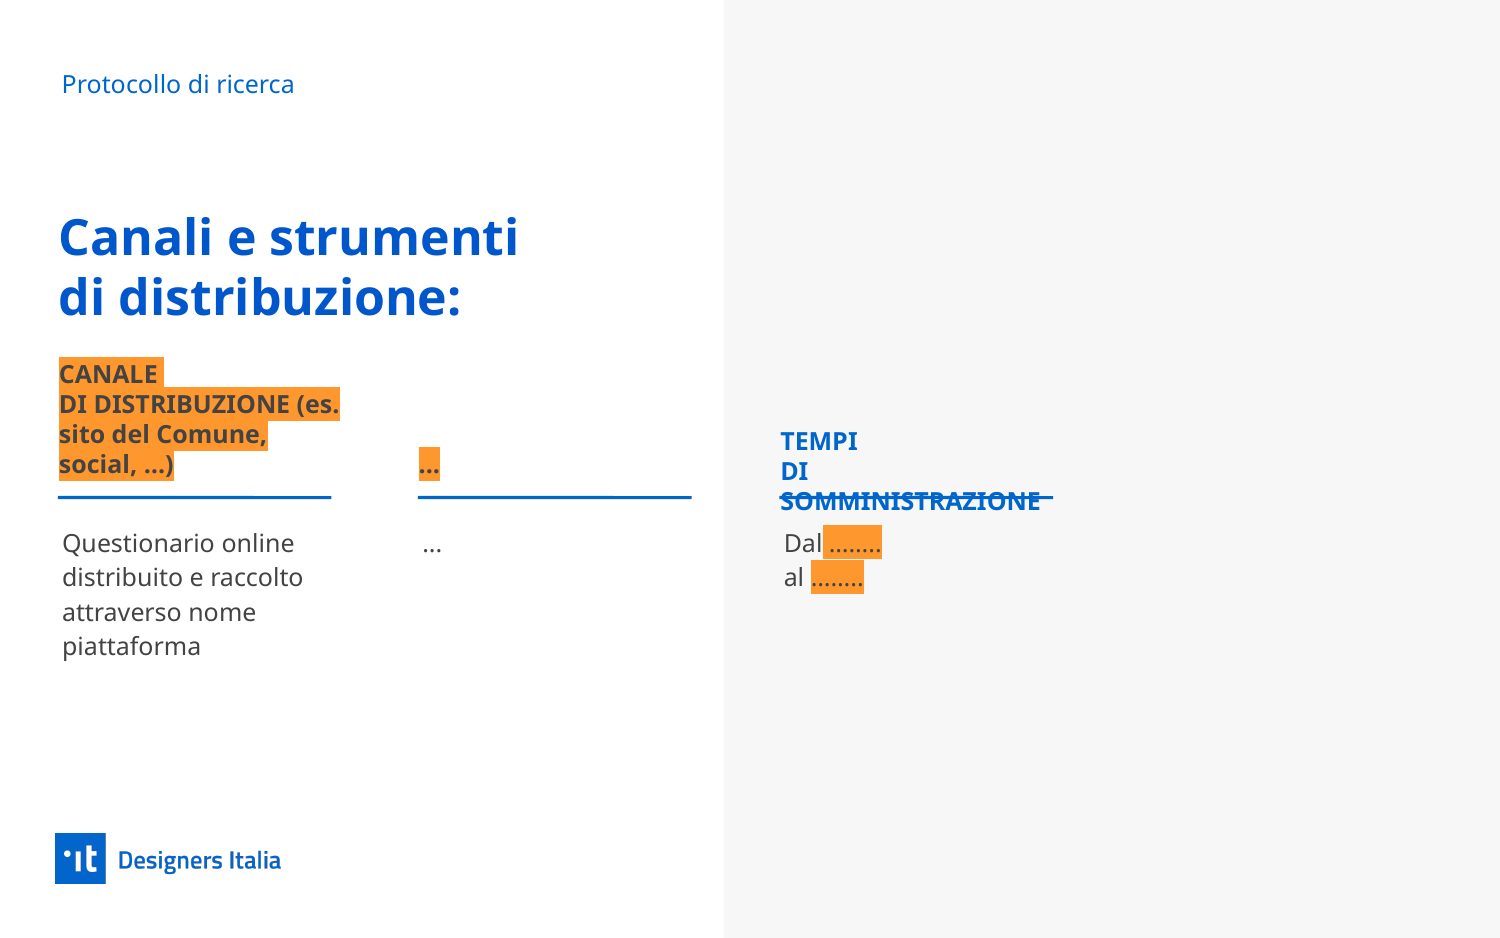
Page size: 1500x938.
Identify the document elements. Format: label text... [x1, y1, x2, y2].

text_box Canali e strumenti di distribuzione: [43, 190, 723, 335]
text_box CANALE DI DISTRIBUZIONE (es. sito del Comune, social, …) [43, 442, 364, 494]
text_box Questionario online distribuito e raccolto attraverso nome piattaforma [47, 507, 332, 776]
text_box Dal …….. al …….. [768, 507, 1054, 776]
text_box ... [407, 507, 692, 776]
text_box ... [403, 442, 723, 494]
text_box [723, 0, 1500, 938]
picture [55, 833, 294, 884]
text_box TEMPI DI SOMMINISTRAZIONE [765, 410, 1086, 462]
text_box Protocollo di ricerca [46, 58, 684, 110]
